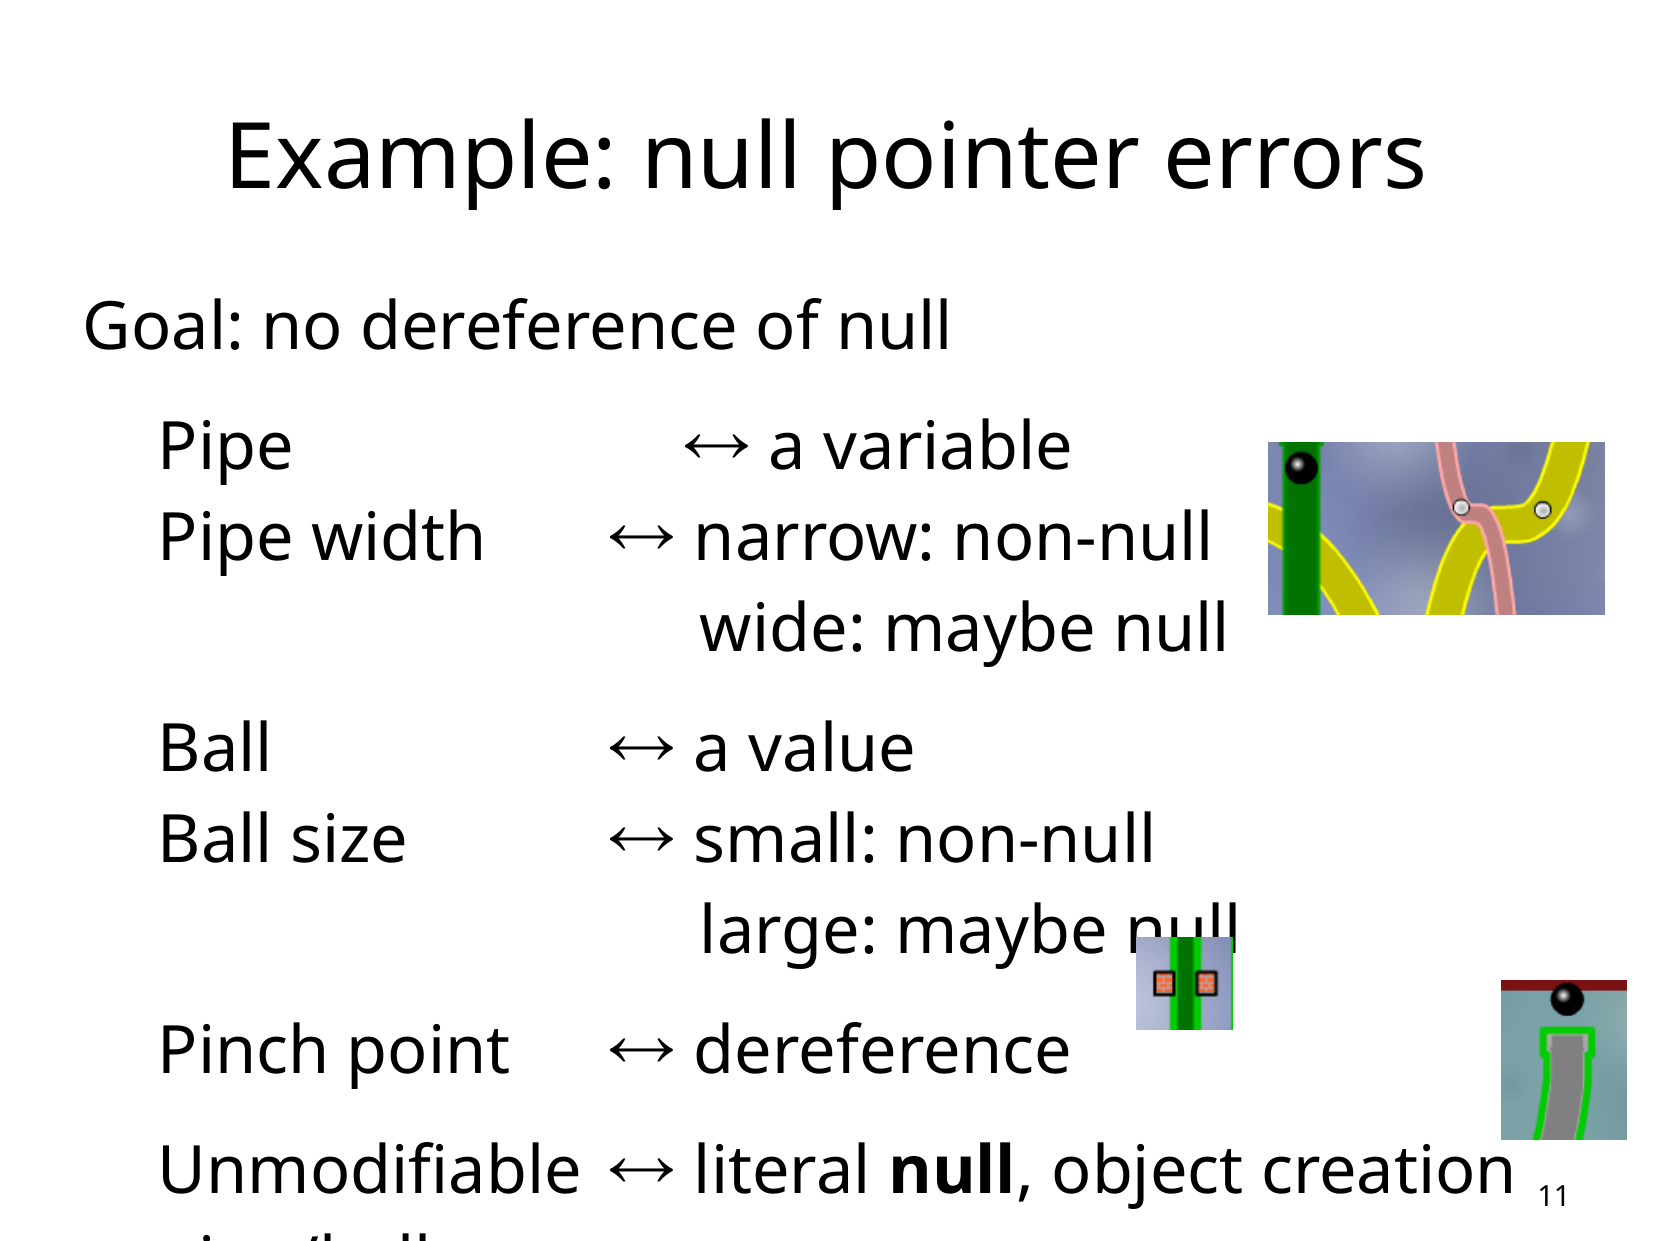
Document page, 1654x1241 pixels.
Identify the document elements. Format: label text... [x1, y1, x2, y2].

title Example: null pointer errors [82, 49, 1571, 257]
picture [1268, 442, 1605, 615]
picture [1136, 937, 1233, 1030]
list Goal: no dereference of null Pipe ↔ a variable Pipe width ↔ narrow: non-null wide: maybe null Ball ↔ a value Ball size ↔ small: non-null large: maybe null Pinch point ↔ dereference Unmodifiable ↔ literal null, object creation pipe/ball [82, 278, 1571, 1231]
picture [1501, 980, 1627, 1140]
